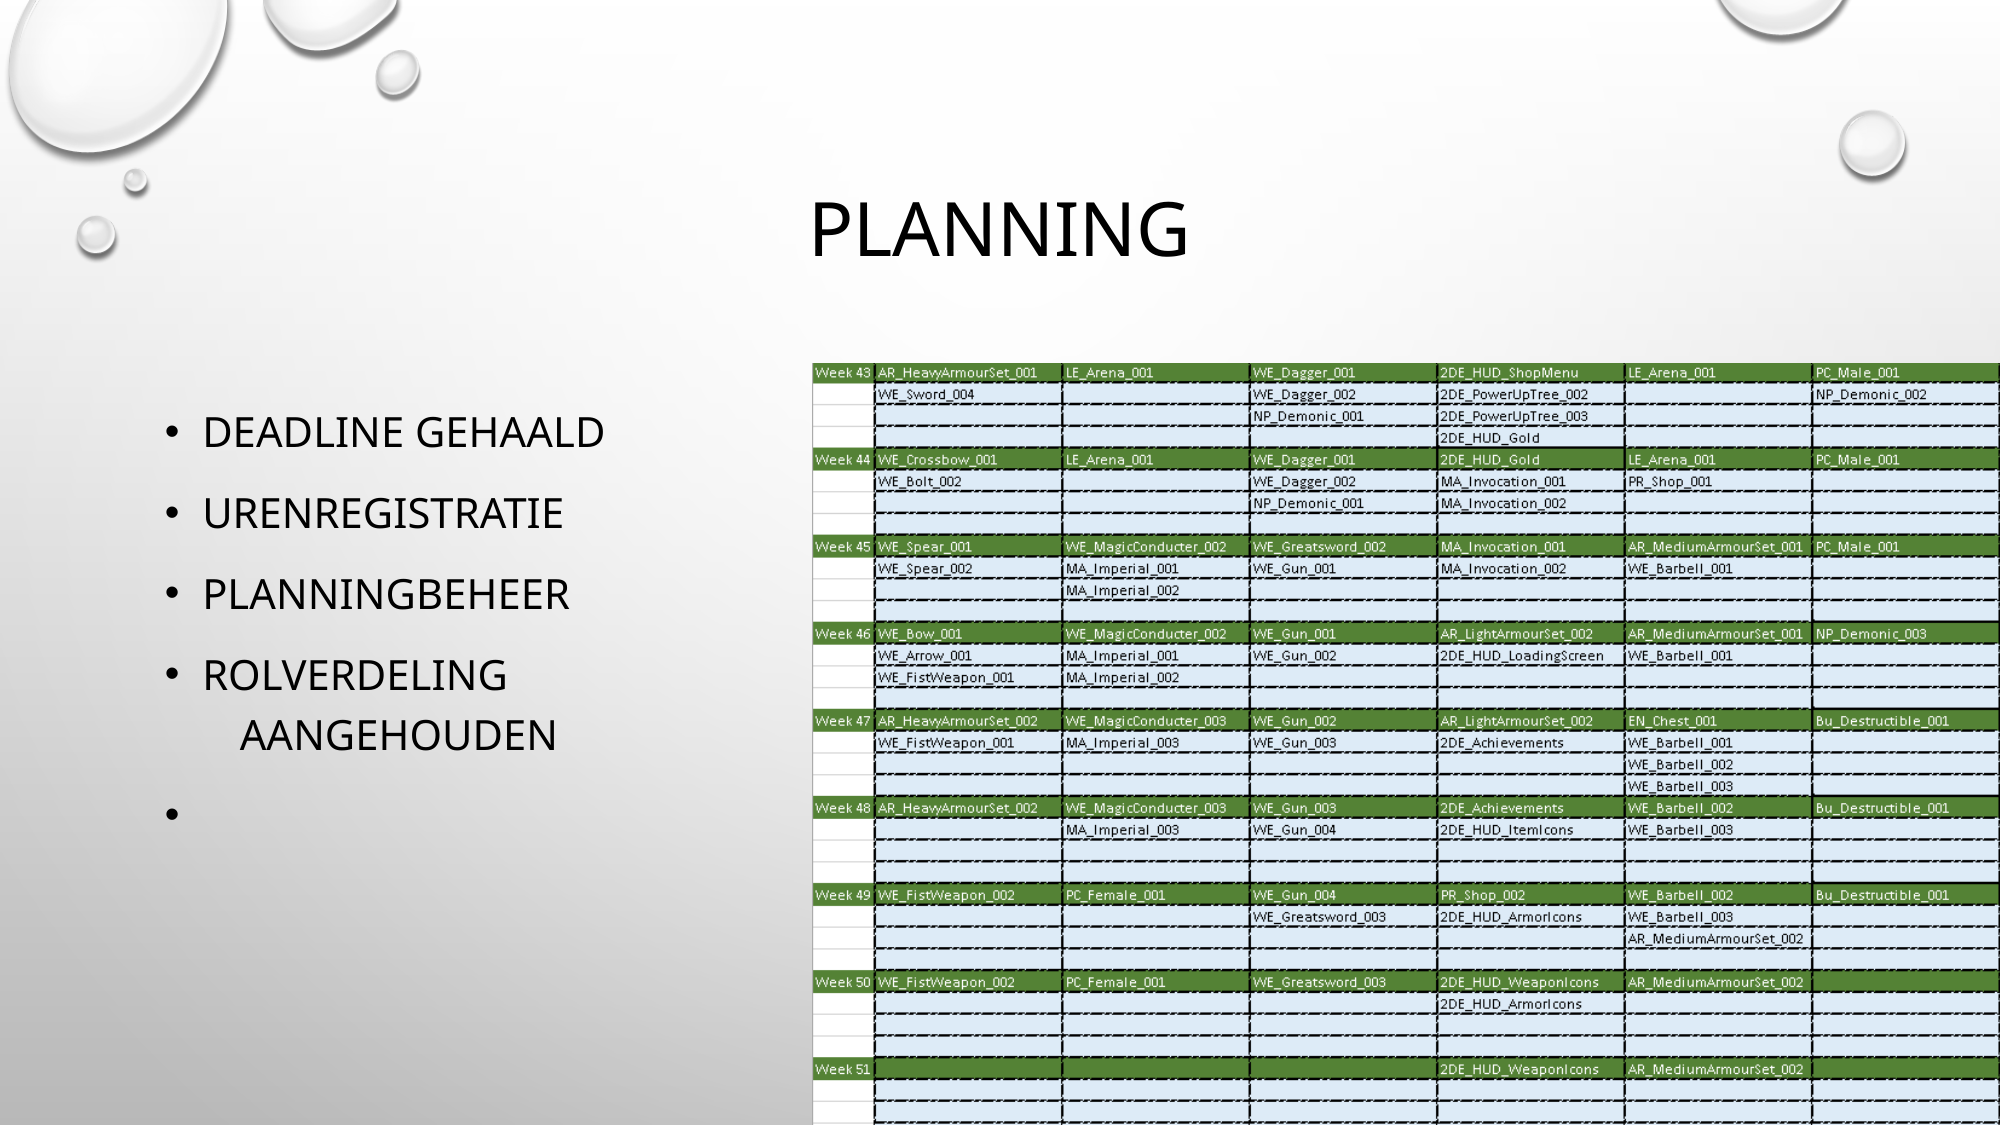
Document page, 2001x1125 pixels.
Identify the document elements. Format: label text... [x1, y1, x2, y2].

title Planning [149, 101, 1851, 364]
list Deadline gehaald Urenregistratie Planningbeheer Rolverdeling aangehouden [149, 388, 794, 950]
picture [812, 363, 2000, 1125]
